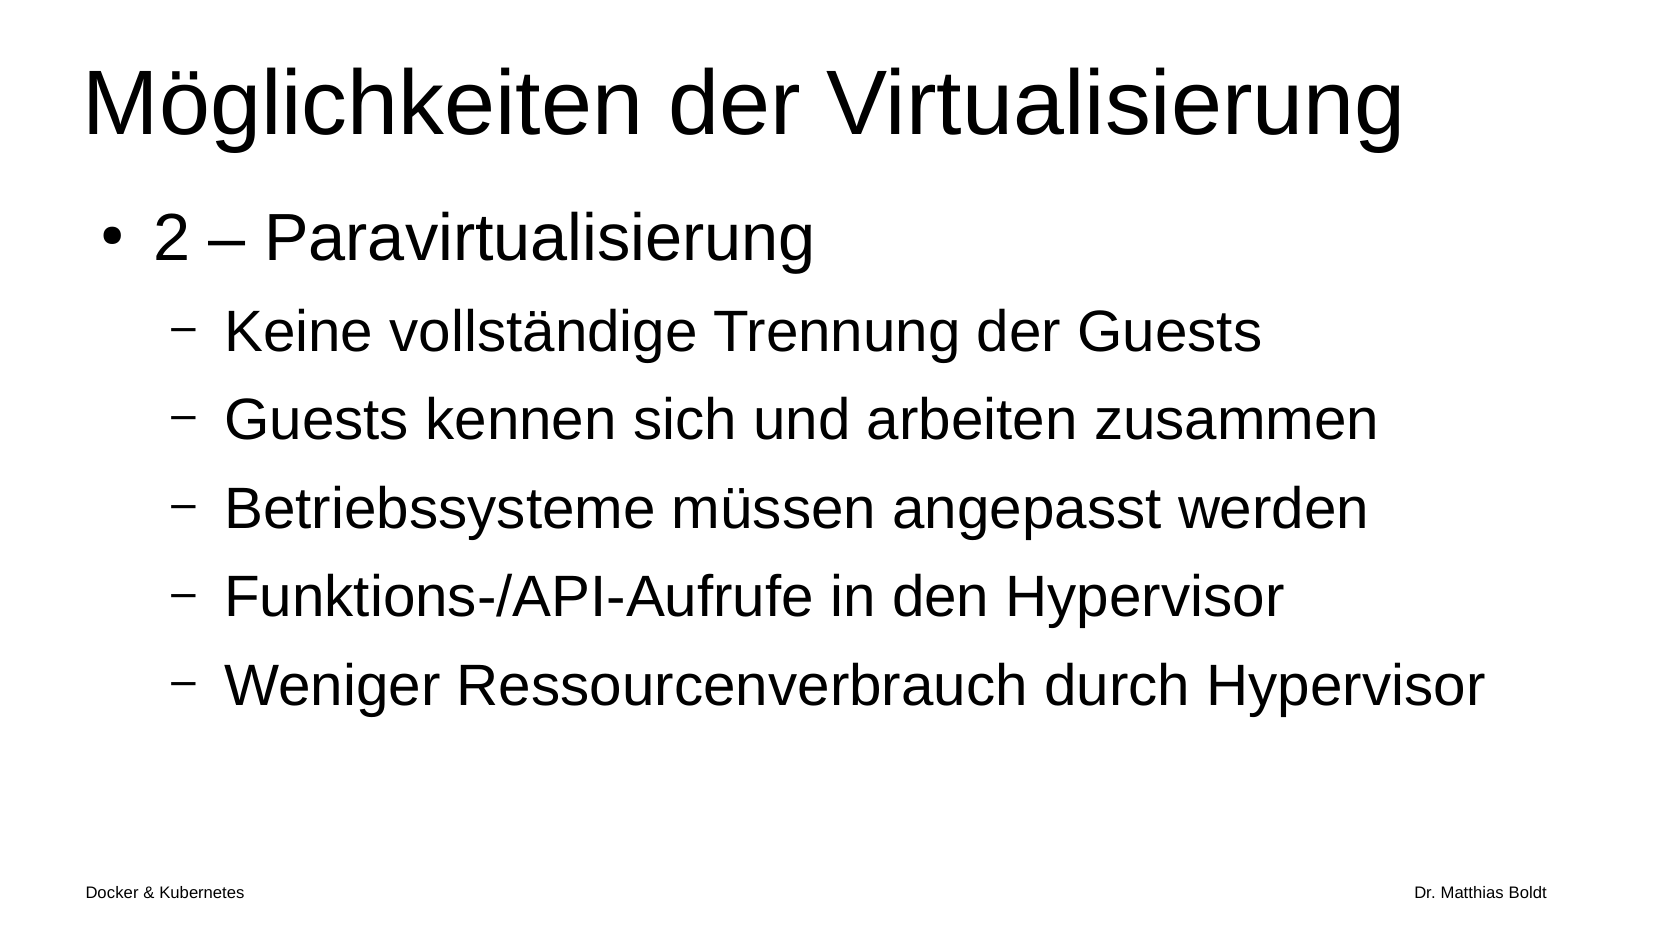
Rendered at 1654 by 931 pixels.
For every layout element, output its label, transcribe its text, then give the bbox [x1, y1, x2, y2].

list 2 – Paravirtualisierung Keine vollständige Trennung der Guests Guests kennen sich und arbeiten zusammen Betriebssysteme müssen angepasst werden Funktions-/API-Aufrufe in den Hypervisor Weniger Ressourcenverbrauch durch Hypervisor [82, 199, 1571, 845]
text_box Docker & Kubernetes Dr. Matthias Boldt [70, 875, 1563, 910]
title Möglichkeiten der Virtualisierung [82, 25, 1571, 181]
